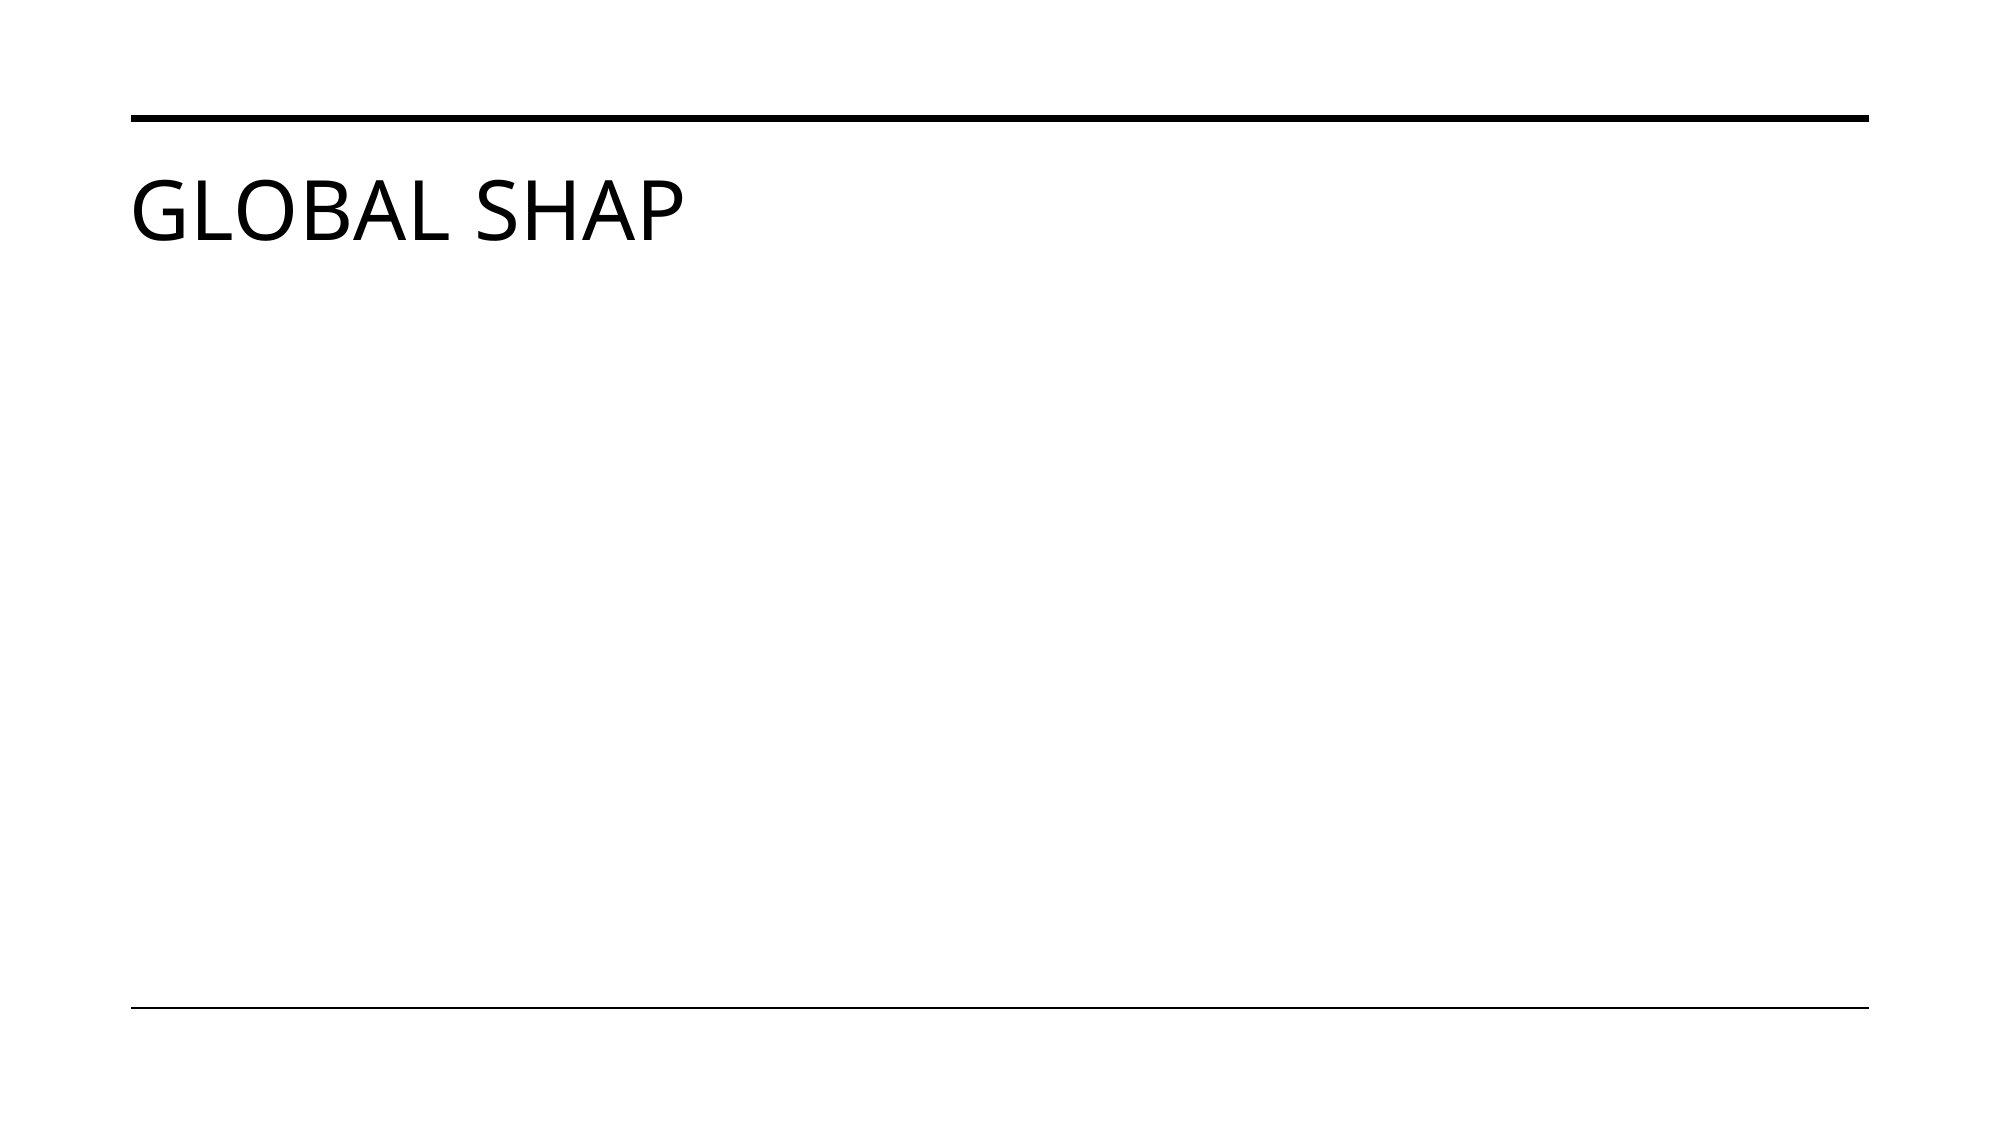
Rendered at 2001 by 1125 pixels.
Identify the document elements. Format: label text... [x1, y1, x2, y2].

title Global shap [114, 149, 1869, 365]
